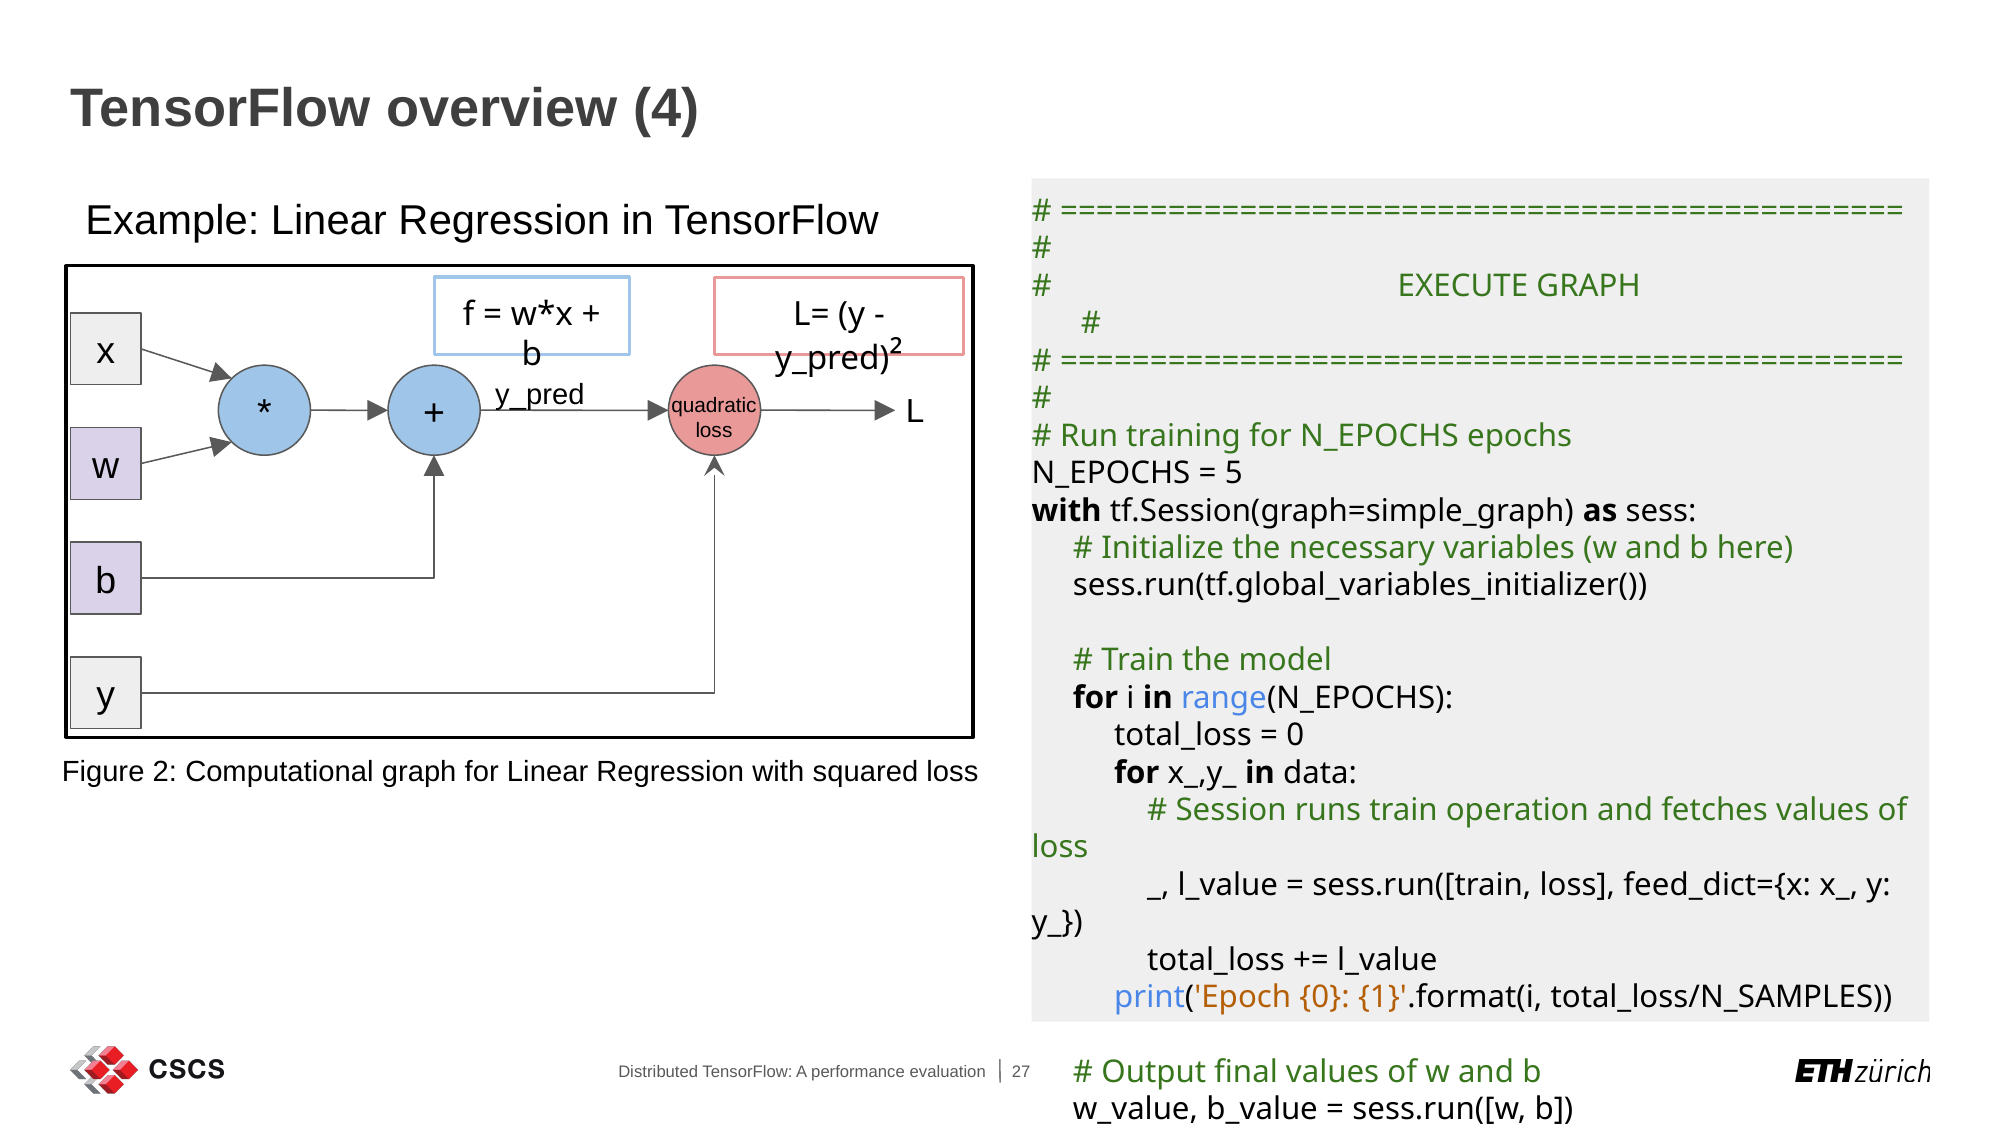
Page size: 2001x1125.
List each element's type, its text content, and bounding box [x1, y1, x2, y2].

text_box * [218, 365, 311, 456]
text_box L [890, 374, 969, 434]
text_box y [70, 656, 141, 729]
list # =============================================== # # EXECUTE GRAPH # # =============================================== # # Run training for N_EPOCHS epochs N_EPOCHS = 5 with tf.Session(graph=simple_graph) as sess: # Initialize the necessary variables (w and b here) sess.run(tf.global_variables_initializer()) # Train the model for i in range(N_EPOCHS): total_loss = 0 for x_,y_ in data: # Session runs train operation and fetches values of loss _, l_value = sess.run([train, loss], feed_dict={x: x_, y: y_}) total_loss += l_value print('Epoch {0}: {1}'.format(i, total_loss/N_SAMPLES)) # Output final values of w and b w_value, b_value = sess.run([w, b]) [1031, 178, 1930, 1022]
text_box f = w*x + b [434, 277, 630, 355]
text_box + [388, 365, 480, 456]
picture [1795, 1059, 1930, 1082]
title TensorFlow overview (4) [70, 7, 1930, 149]
picture [57, 1033, 236, 1106]
text_box Example: Linear Regression in TensorFlow [70, 178, 978, 269]
text_box quadratic loss [636, 376, 792, 462]
text_box x [70, 312, 141, 385]
text_box [684, 365, 745, 376]
slide_number <number> [999, 1059, 1063, 1083]
text_box w [70, 427, 141, 500]
text_box L= (y - y_pred)² [714, 277, 964, 355]
text_box y_pred [480, 360, 669, 420]
text_box b [70, 542, 141, 614]
text_box Figure 2: Computational graph for Linear Regression with squared loss [46, 747, 1021, 793]
footer Distributed TensorFlow: A performance evaluation [322, 1059, 998, 1083]
